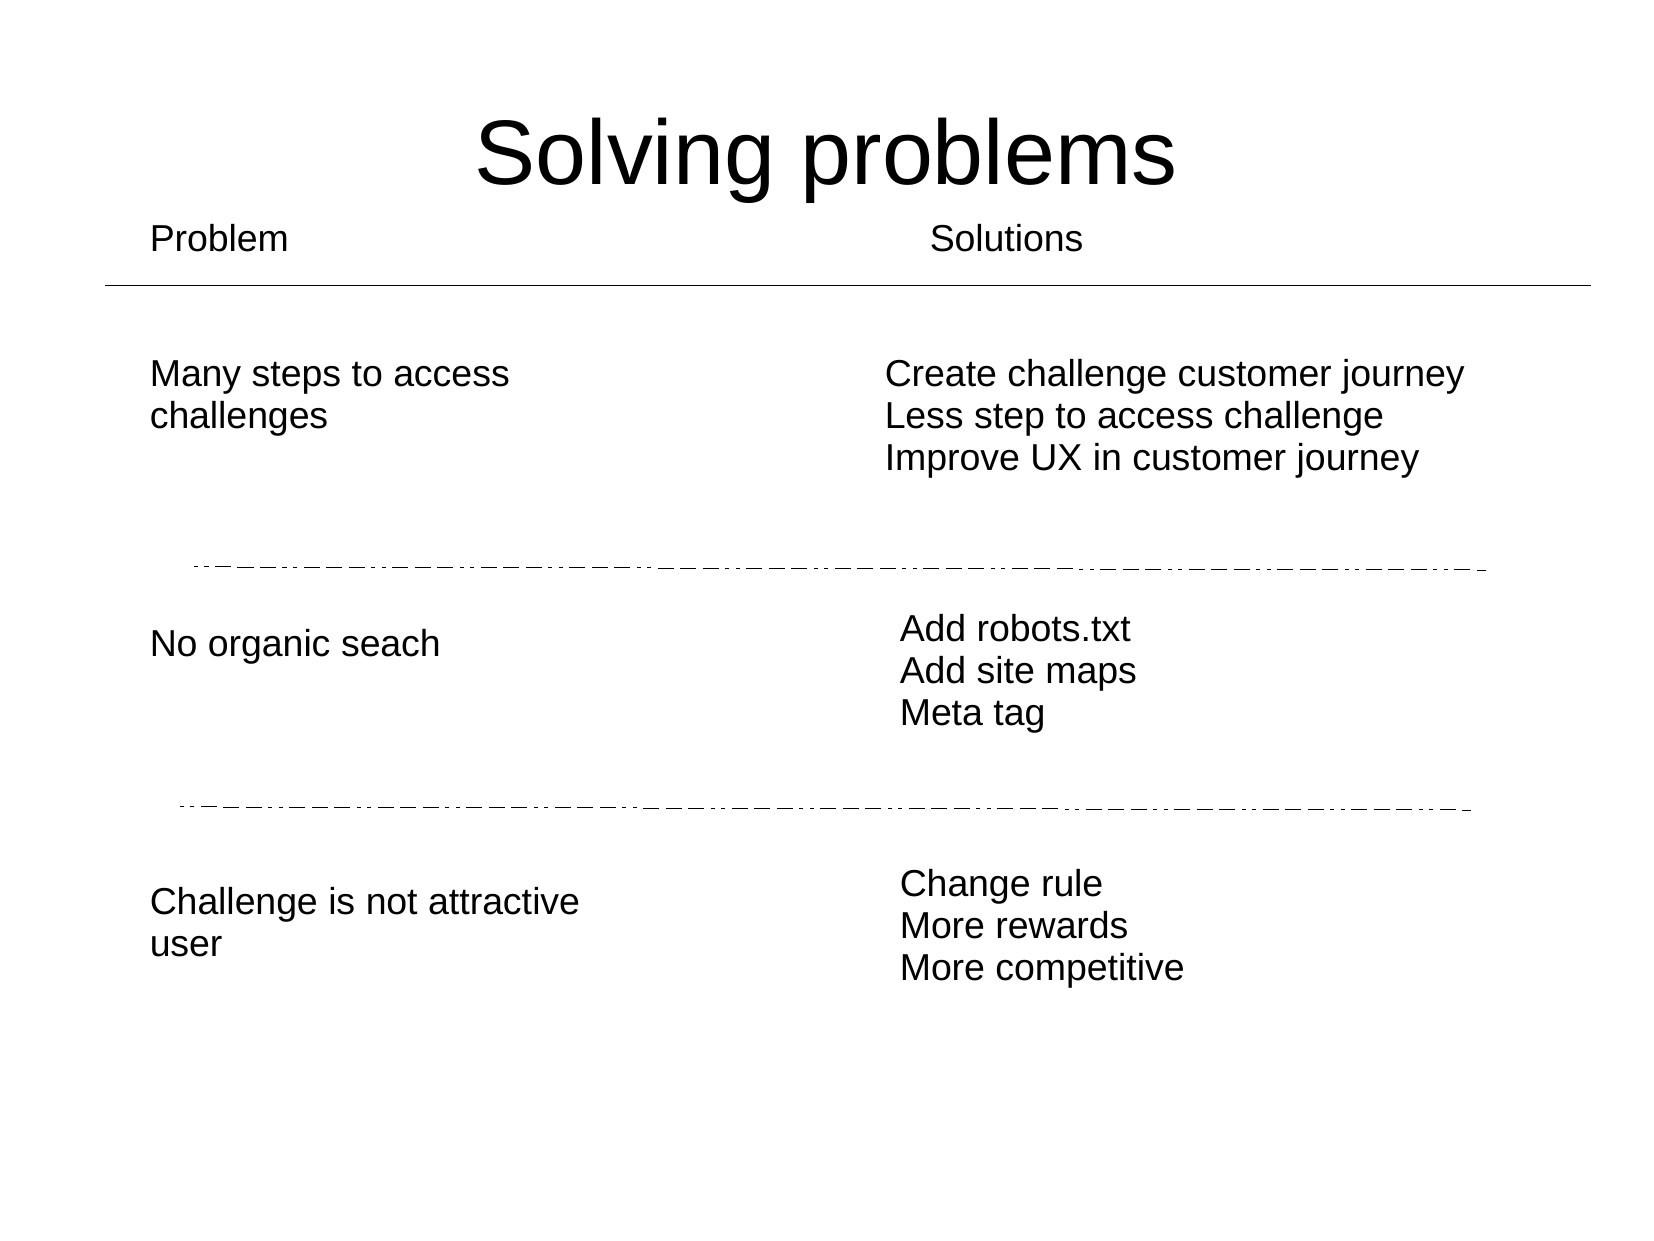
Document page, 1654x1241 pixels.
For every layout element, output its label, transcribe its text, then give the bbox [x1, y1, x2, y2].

text_box Change rule More rewards More competitive [885, 855, 1366, 996]
text_box Many steps to access challenges [135, 345, 661, 444]
text_box Solutions [915, 210, 1561, 267]
title Solving problems [82, 49, 1571, 257]
text_box Challenge is not attractive user [135, 873, 661, 972]
text_box Add robots.txt Add site maps Meta tag [885, 600, 1486, 741]
text_box Create challenge customer journey Less step to access challenge Improve UX in customer journey [870, 345, 1576, 486]
text_box Problem [135, 210, 571, 267]
text_box No organic seach [135, 615, 661, 672]
